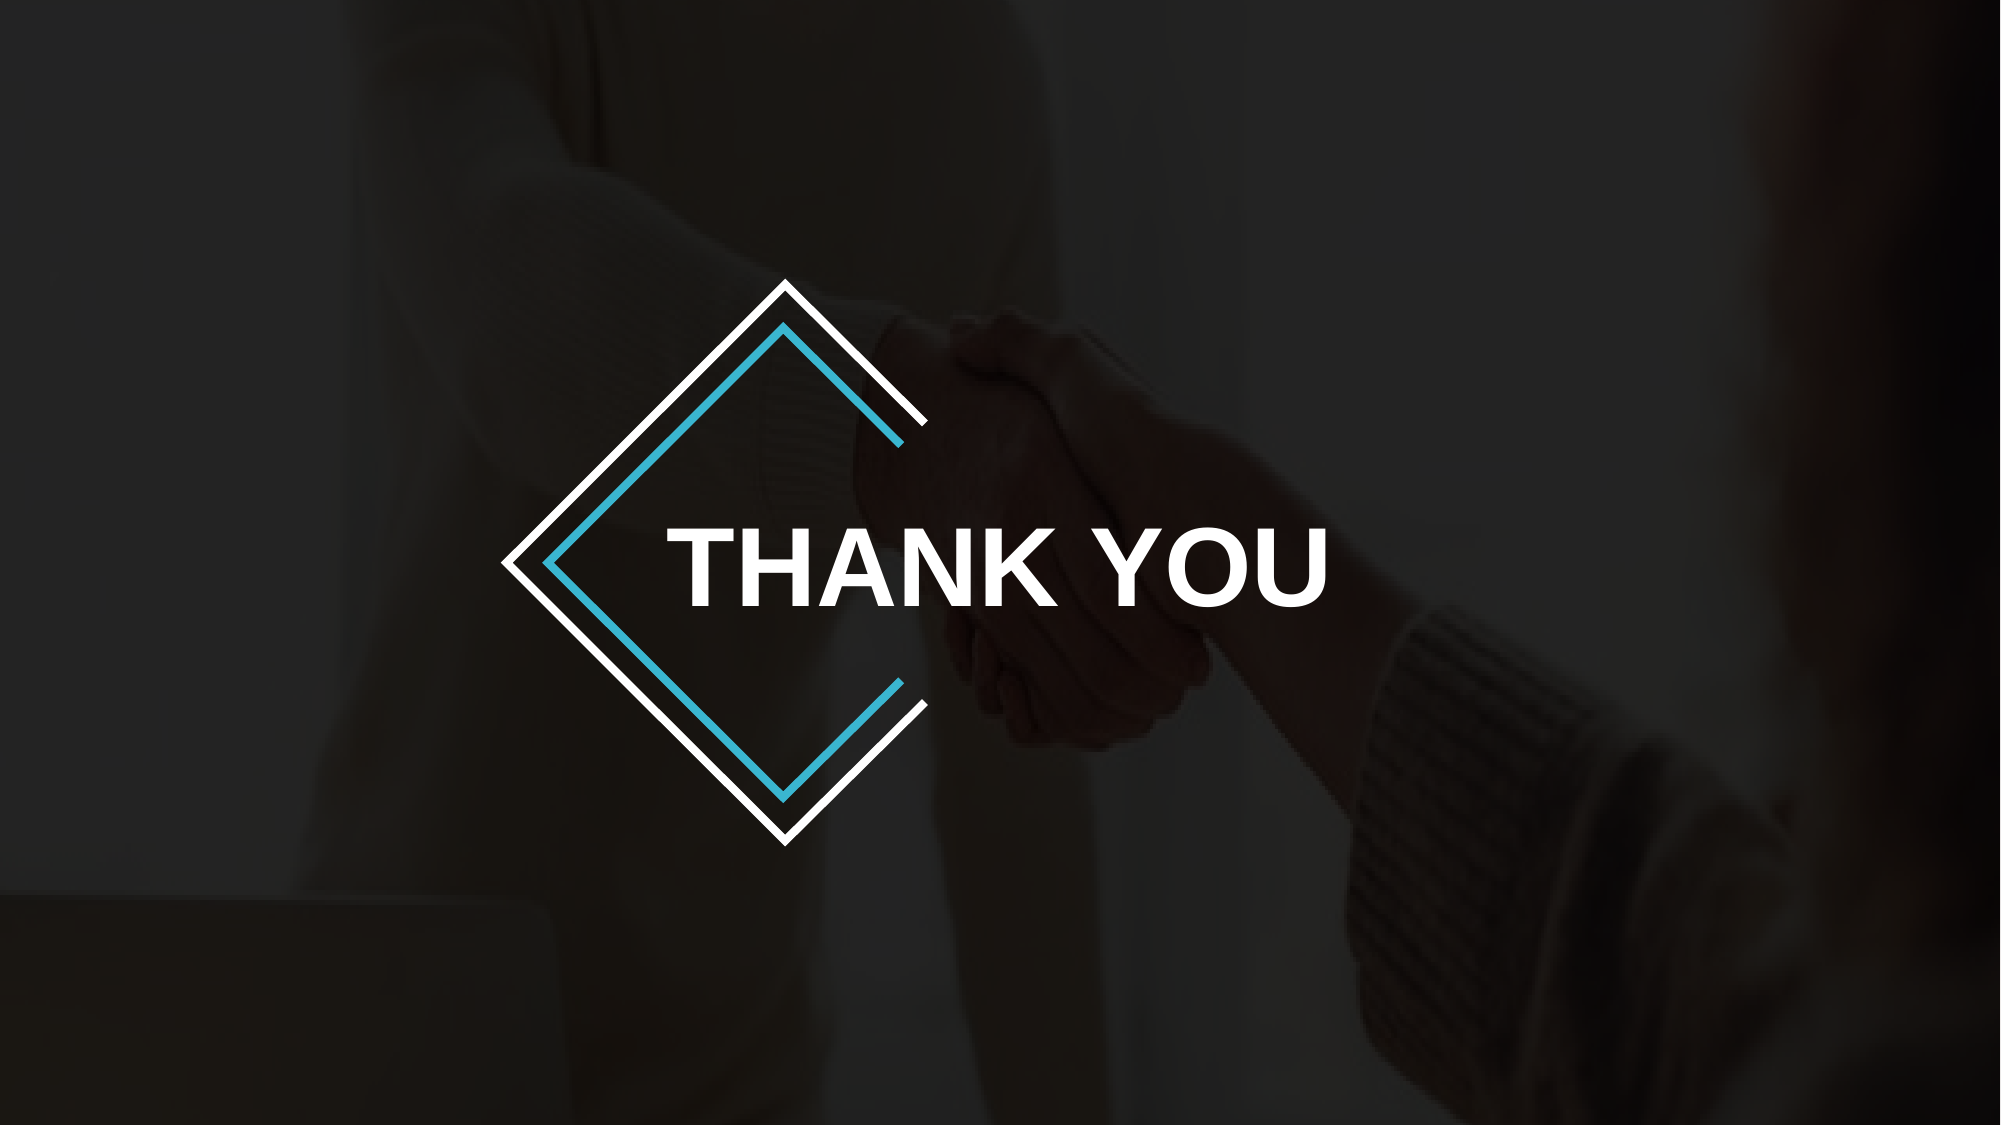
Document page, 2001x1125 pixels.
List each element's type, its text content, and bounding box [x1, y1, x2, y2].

text_box [0, 0, 2000, 1125]
text_box THANK YOU [648, 501, 1352, 624]
